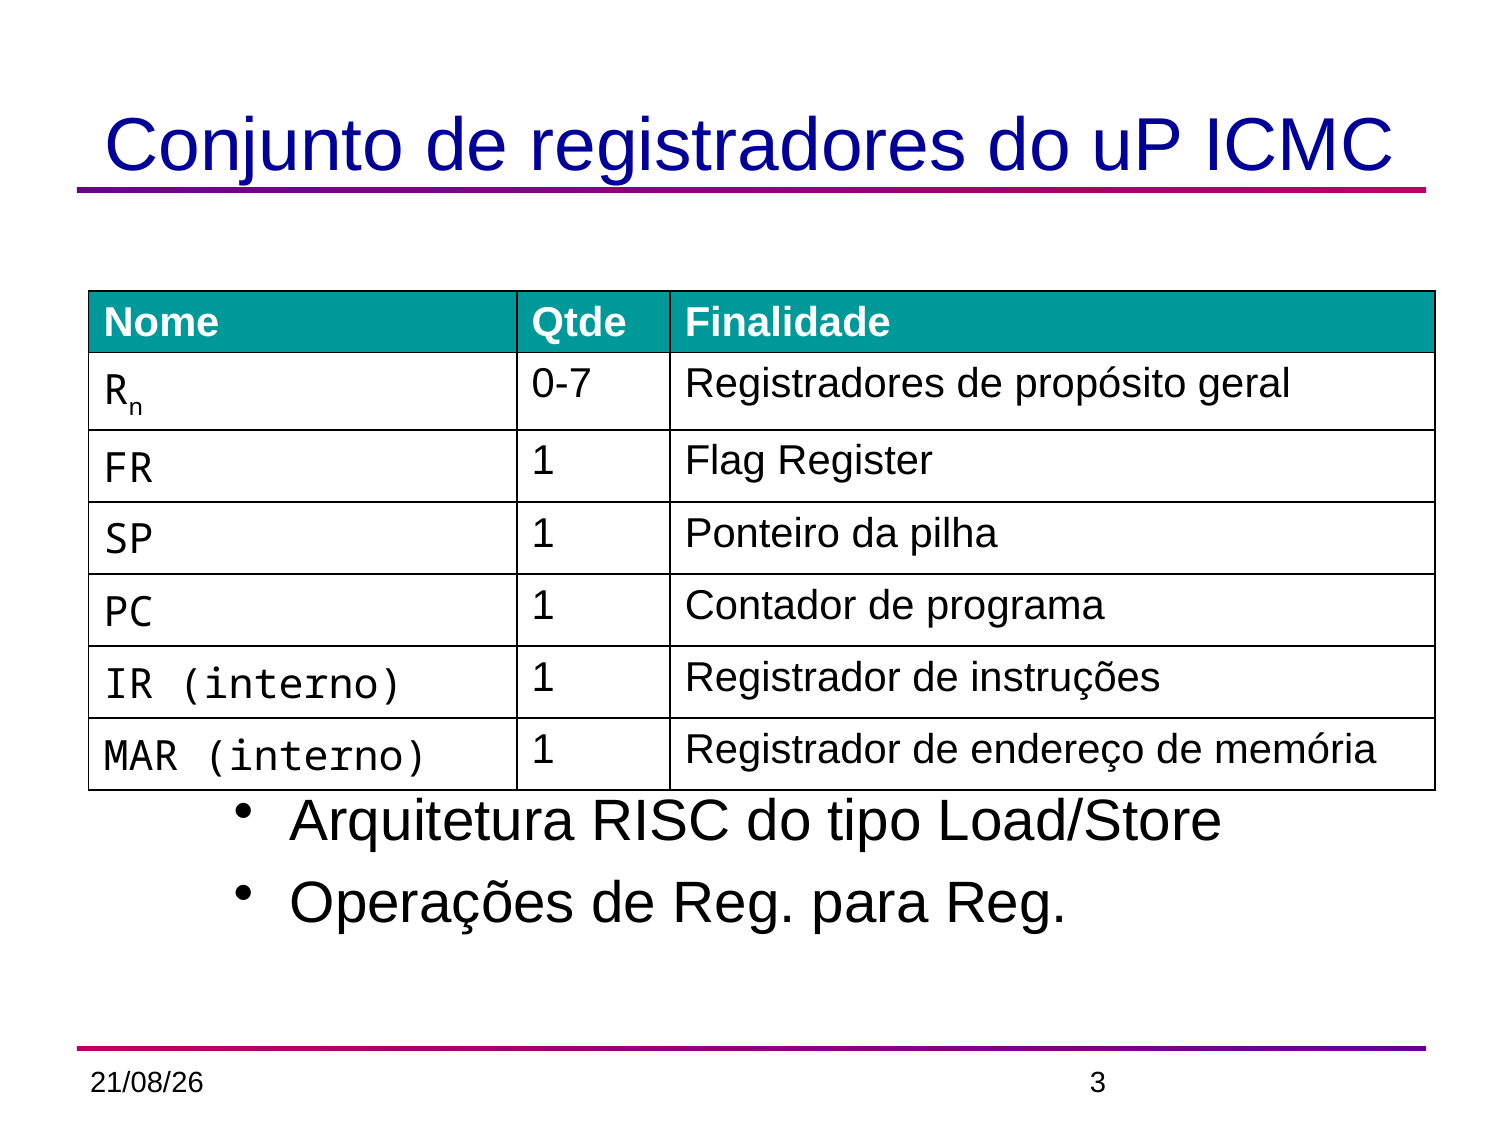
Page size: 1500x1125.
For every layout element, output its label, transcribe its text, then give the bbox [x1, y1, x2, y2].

text_box Arquitetura RISC do tipo Load/Store Operações de Reg. para Reg. [218, 775, 1269, 1019]
table_cell 1 [518, 647, 669, 717]
title Conjunto de registradores do uP ICMC [76, 74, 1424, 193]
table_cell SP [89, 503, 516, 573]
table_cell 1 [518, 431, 669, 501]
table_header Qtde [518, 292, 669, 352]
slide_number 11/03/17 [75, 1055, 425, 1125]
table_cell MAR (interno) [89, 719, 516, 789]
table_cell Flag Register [671, 431, 1434, 501]
table_cell 1 [518, 575, 669, 645]
table_cell Registradores de propósito geral [671, 353, 1434, 429]
table_cell 0-7 [518, 353, 669, 429]
table_cell Contador de programa [671, 575, 1434, 645]
table_cell FR [89, 431, 516, 501]
slide_number <número> [1074, 1055, 1425, 1125]
table_cell Rn [89, 353, 516, 429]
table_cell PC [89, 575, 516, 645]
table_cell Ponteiro da pilha [671, 503, 1434, 573]
table_cell Registrador de endereço de memória [671, 719, 1434, 789]
table_header Nome [89, 292, 516, 352]
table_cell Registrador de instruções [671, 647, 1434, 717]
table_header Finalidade [671, 292, 1434, 352]
table_cell 1 [518, 503, 669, 573]
table_cell 1 [518, 719, 669, 775]
table_cell IR (interno) [89, 647, 516, 717]
